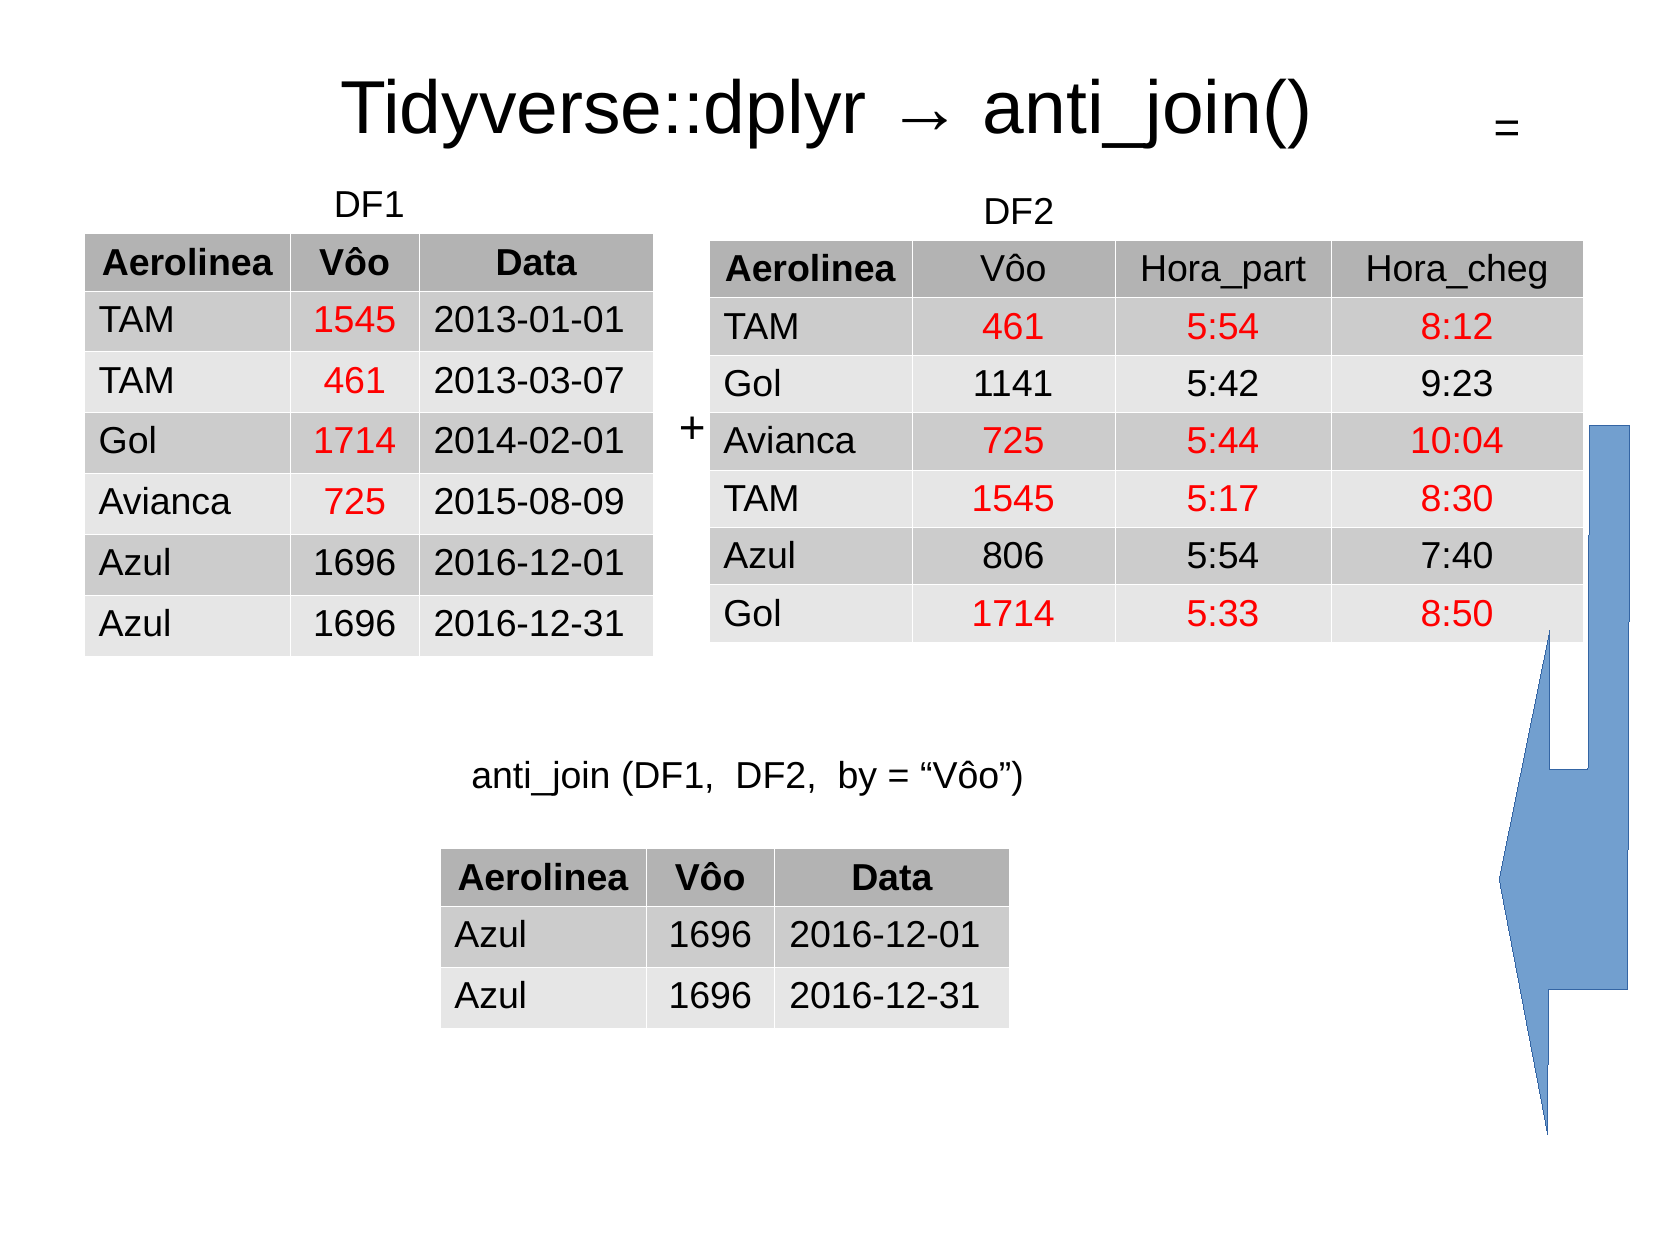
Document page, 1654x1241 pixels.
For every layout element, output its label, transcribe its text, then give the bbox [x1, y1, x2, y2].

table_cell 1714 [291, 413, 419, 473]
text_box + [664, 394, 721, 461]
table_cell Azul [85, 535, 290, 595]
table_cell 725 [913, 413, 1115, 470]
table_cell 1141 [913, 356, 1115, 412]
table_cell Avianca [710, 413, 912, 470]
text_box [1499, 425, 1630, 1135]
table_cell TAM [710, 471, 912, 527]
table_header Vôo [291, 234, 419, 291]
table_cell 2016-12-31 [420, 596, 653, 656]
table_header Aerolinea [710, 241, 912, 297]
text_box = [1479, 94, 1536, 161]
table_header Hora_part [1116, 241, 1331, 297]
table_cell 2013-01-01 [420, 292, 653, 351]
table_header Vôo [647, 849, 774, 906]
table_cell 1714 [913, 585, 1115, 642]
table_cell 5:33 [1116, 585, 1331, 642]
table_cell Azul [441, 968, 646, 1028]
table_cell 5:17 [1116, 471, 1331, 527]
table_cell 1696 [647, 907, 774, 967]
table_cell Azul [441, 907, 646, 967]
table_cell 7:40 [1332, 528, 1583, 584]
table_header Aerolinea [85, 234, 290, 291]
table_cell 9:23 [1332, 356, 1583, 412]
table_cell 2016-12-01 [420, 535, 653, 595]
table_cell 1696 [291, 596, 419, 656]
title Tidyverse::dplyr → anti_join() [82, 49, 1571, 166]
table_cell 1545 [913, 471, 1115, 527]
table_cell 1545 [291, 292, 419, 351]
table_cell 461 [913, 298, 1115, 355]
table_cell Azul [710, 528, 912, 584]
table_cell 5:54 [1116, 298, 1331, 355]
table_cell Avianca [85, 474, 290, 534]
table_cell 10:04 [1332, 413, 1583, 470]
table_cell 2016-12-31 [775, 968, 1009, 1028]
table_cell 2016-12-01 [775, 907, 1009, 967]
table_cell 5:44 [1116, 413, 1331, 470]
table_cell TAM [710, 298, 912, 355]
table_header Data [420, 234, 653, 291]
table_cell 2013-03-07 [420, 352, 653, 412]
table_cell Gol [710, 356, 912, 412]
table_header Data [775, 849, 1009, 906]
table_cell 461 [291, 352, 419, 412]
table_cell TAM [85, 352, 290, 412]
table_cell 5:54 [1116, 528, 1331, 584]
table_cell 2015-08-09 [420, 474, 653, 534]
table_cell 8:30 [1332, 471, 1583, 527]
table_cell Azul [85, 596, 290, 656]
text_box anti_join (DF1, DF2, by = “Vôo”) [456, 747, 1040, 805]
table_cell Gol [710, 585, 912, 642]
table_cell 8:12 [1332, 298, 1583, 355]
table_cell 725 [291, 474, 419, 534]
table_cell 5:42 [1116, 356, 1331, 412]
table_cell 8:50 [1332, 585, 1583, 642]
table_header Aerolinea [441, 849, 646, 906]
table_cell 806 [913, 528, 1115, 584]
table_cell 1696 [291, 535, 419, 595]
table_cell Gol [85, 413, 290, 473]
text_box DF2 [968, 183, 1069, 241]
table_cell 2014-02-01 [420, 413, 653, 473]
table_cell TAM [85, 292, 290, 351]
table_cell 1696 [647, 968, 774, 1028]
text_box DF1 [318, 176, 420, 234]
table_header Hora_cheg [1332, 241, 1583, 297]
table_header Vôo [913, 241, 1115, 297]
